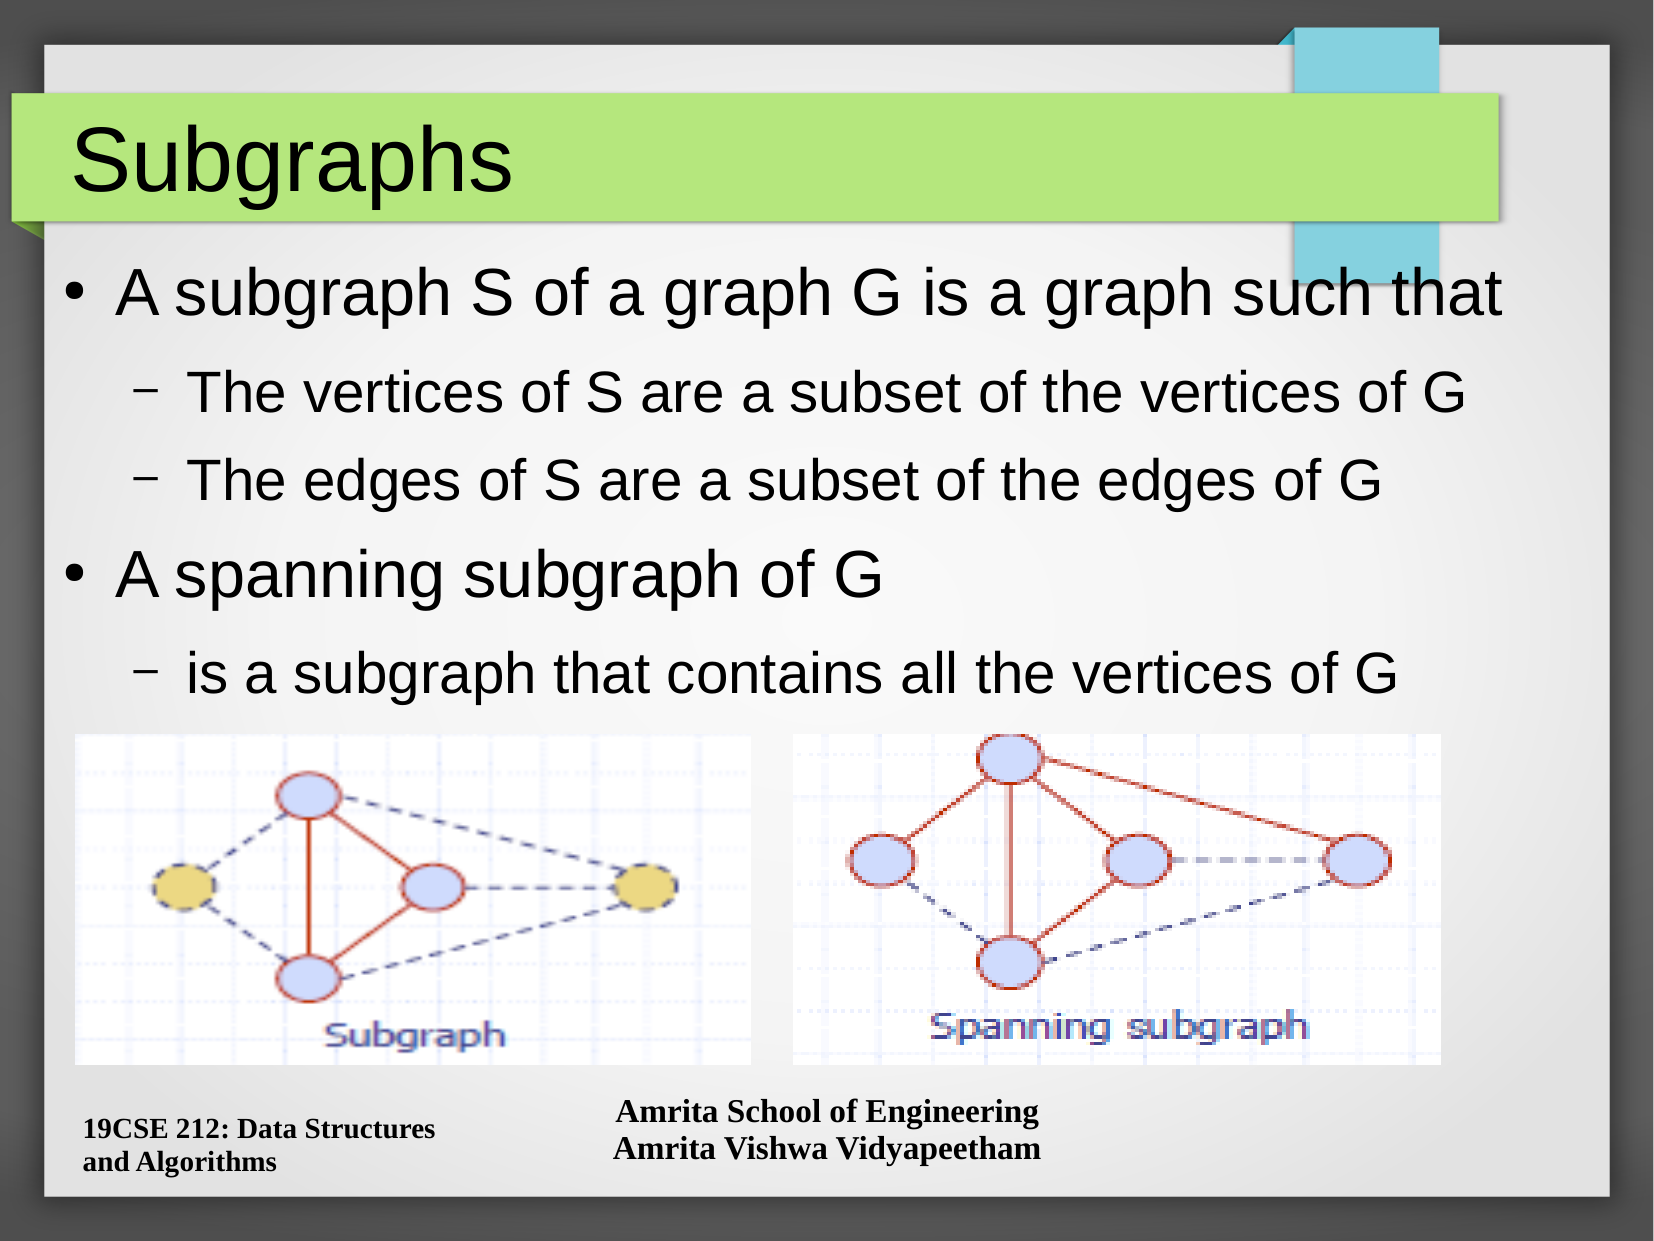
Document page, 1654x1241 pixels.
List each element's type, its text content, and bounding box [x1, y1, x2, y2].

picture [0, 0, 1654, 1241]
title Subgraphs [70, 106, 1229, 213]
list A subgraph S of a graph G is a graph such that The vertices of S are a subset of the vertices of G The edges of S are a subset of the edges of G A spanning subgraph of G is a subgraph that contains all the vertices of G [45, 255, 1591, 975]
